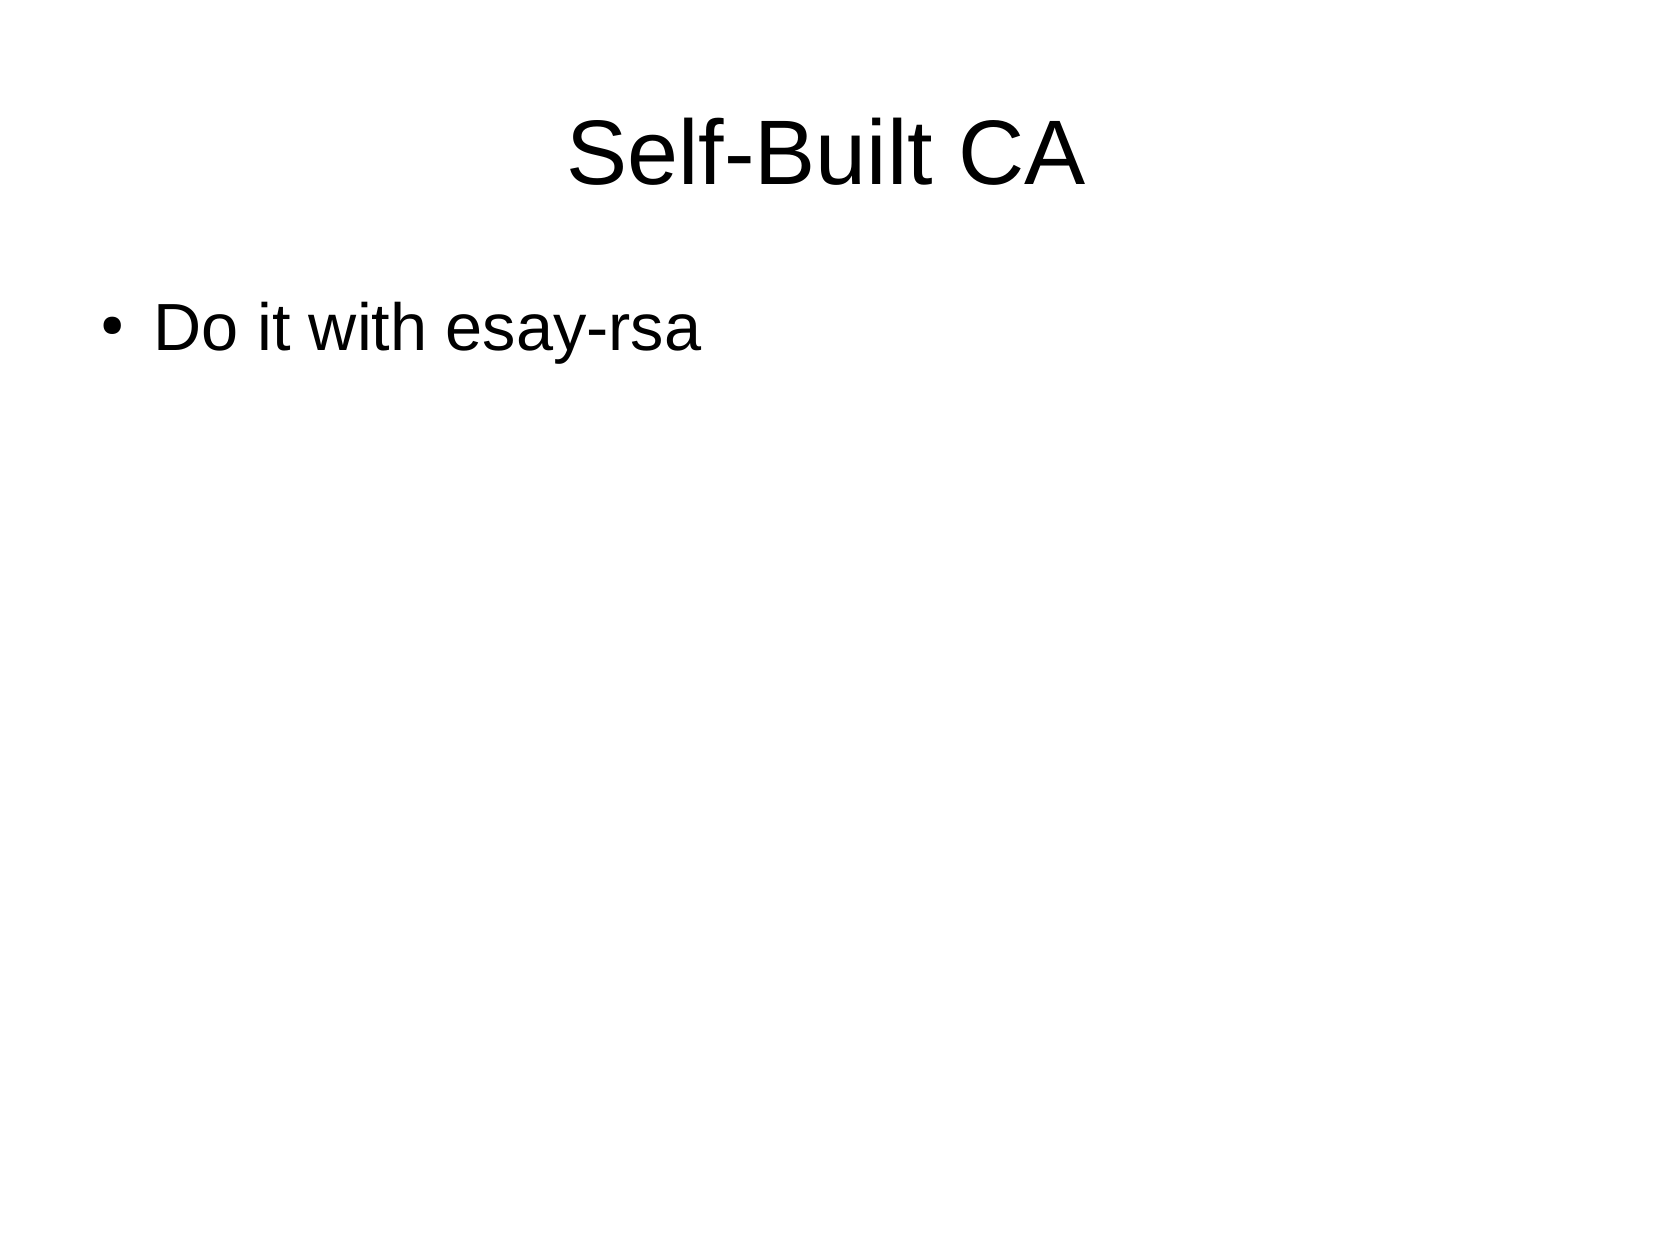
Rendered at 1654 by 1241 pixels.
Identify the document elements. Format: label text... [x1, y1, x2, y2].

list Do it with esay-rsa [82, 290, 1571, 1010]
title Self-Built CA [82, 49, 1571, 257]
